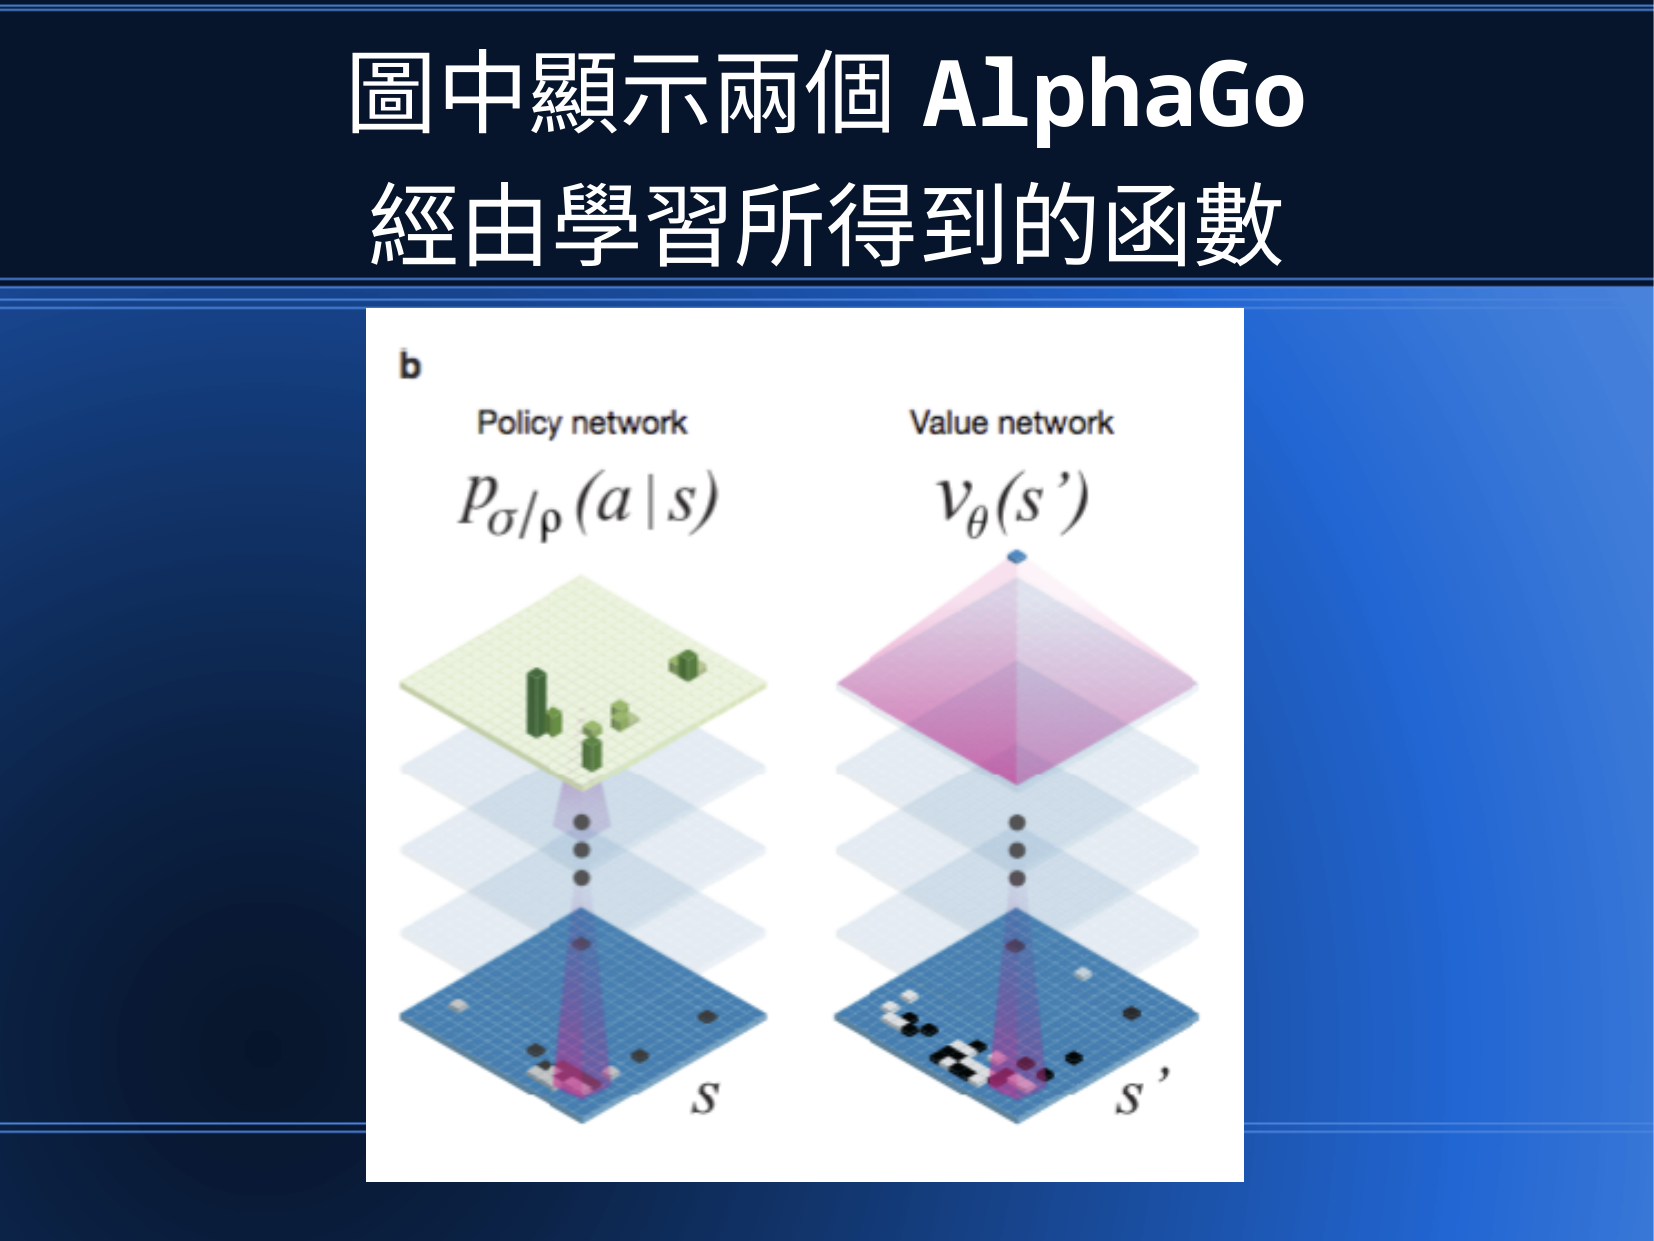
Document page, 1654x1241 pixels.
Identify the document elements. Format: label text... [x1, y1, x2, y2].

picture [0, 0, 1654, 1241]
title 圖中顯示兩個AlphaGo 經由學習所得到的函數 [82, 42, 1571, 264]
